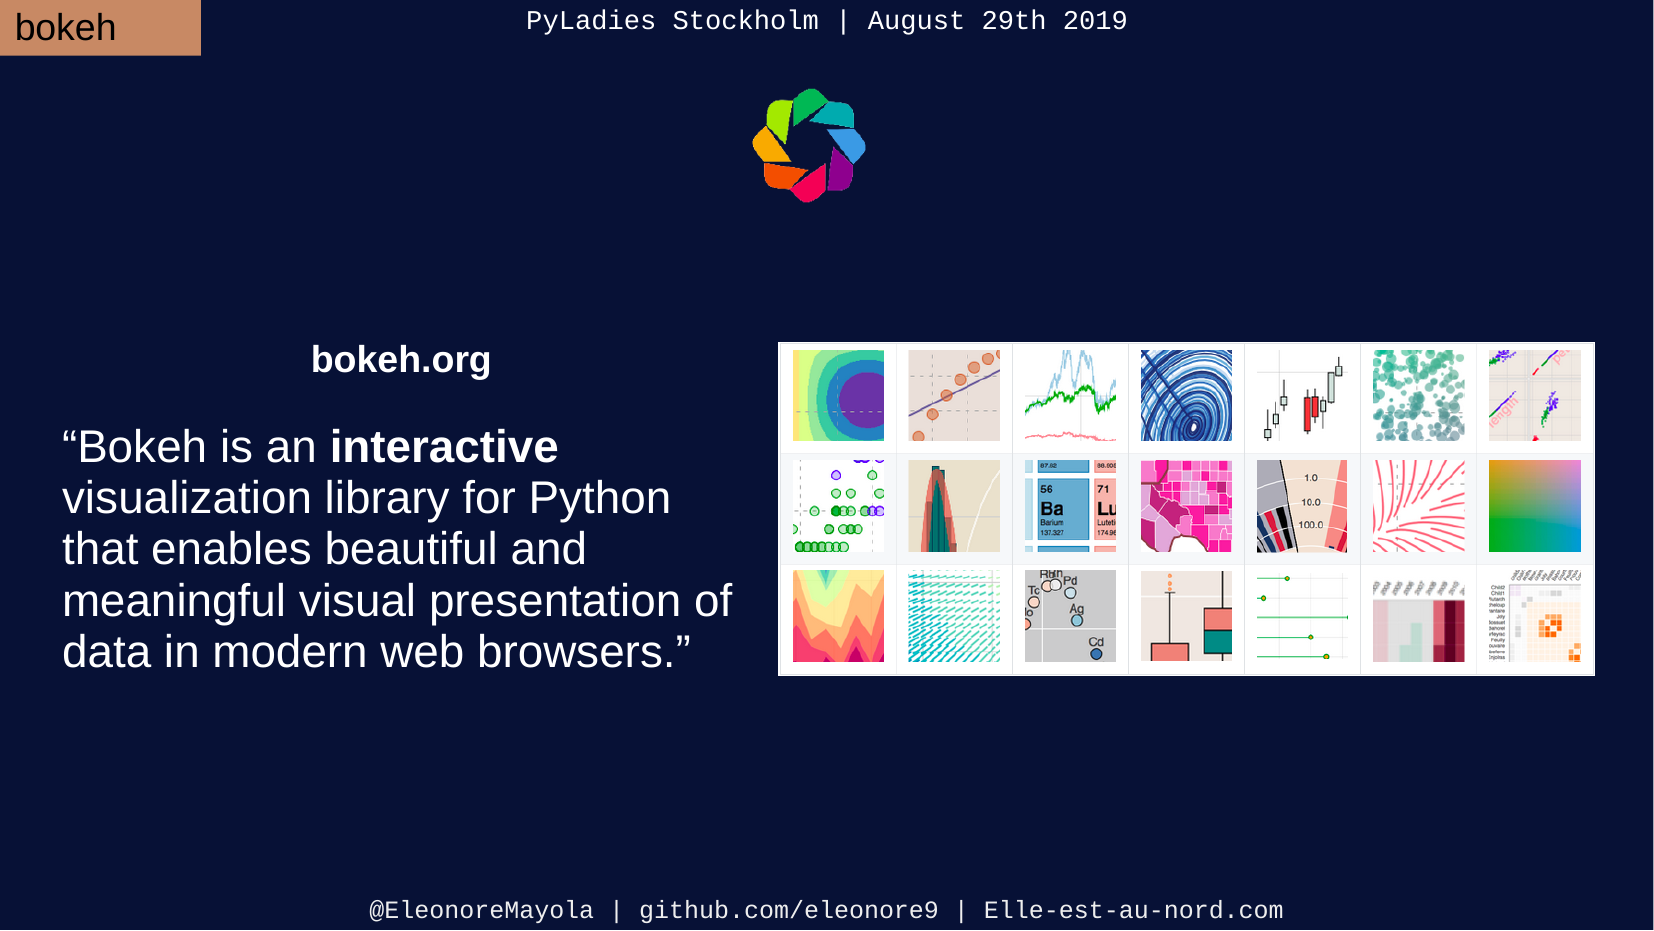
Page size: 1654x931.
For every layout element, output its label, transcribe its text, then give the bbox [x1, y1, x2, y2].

text_box bokeh.org [296, 330, 508, 388]
text_box PyLadies Stockholm | August 29th 2019 [265, 0, 1388, 60]
text_box @EleonoreMayola | github.com/eleonore9 | Elle-est-au-nord.com [295, 862, 1359, 931]
picture [732, 82, 891, 213]
text_box bokeh [0, 0, 201, 56]
picture [778, 342, 1595, 676]
text_box “Bokeh is an interactive visualization library for Python that enables beautiful and meaningful visual presentation of data in modern web browsers.” [47, 413, 756, 703]
